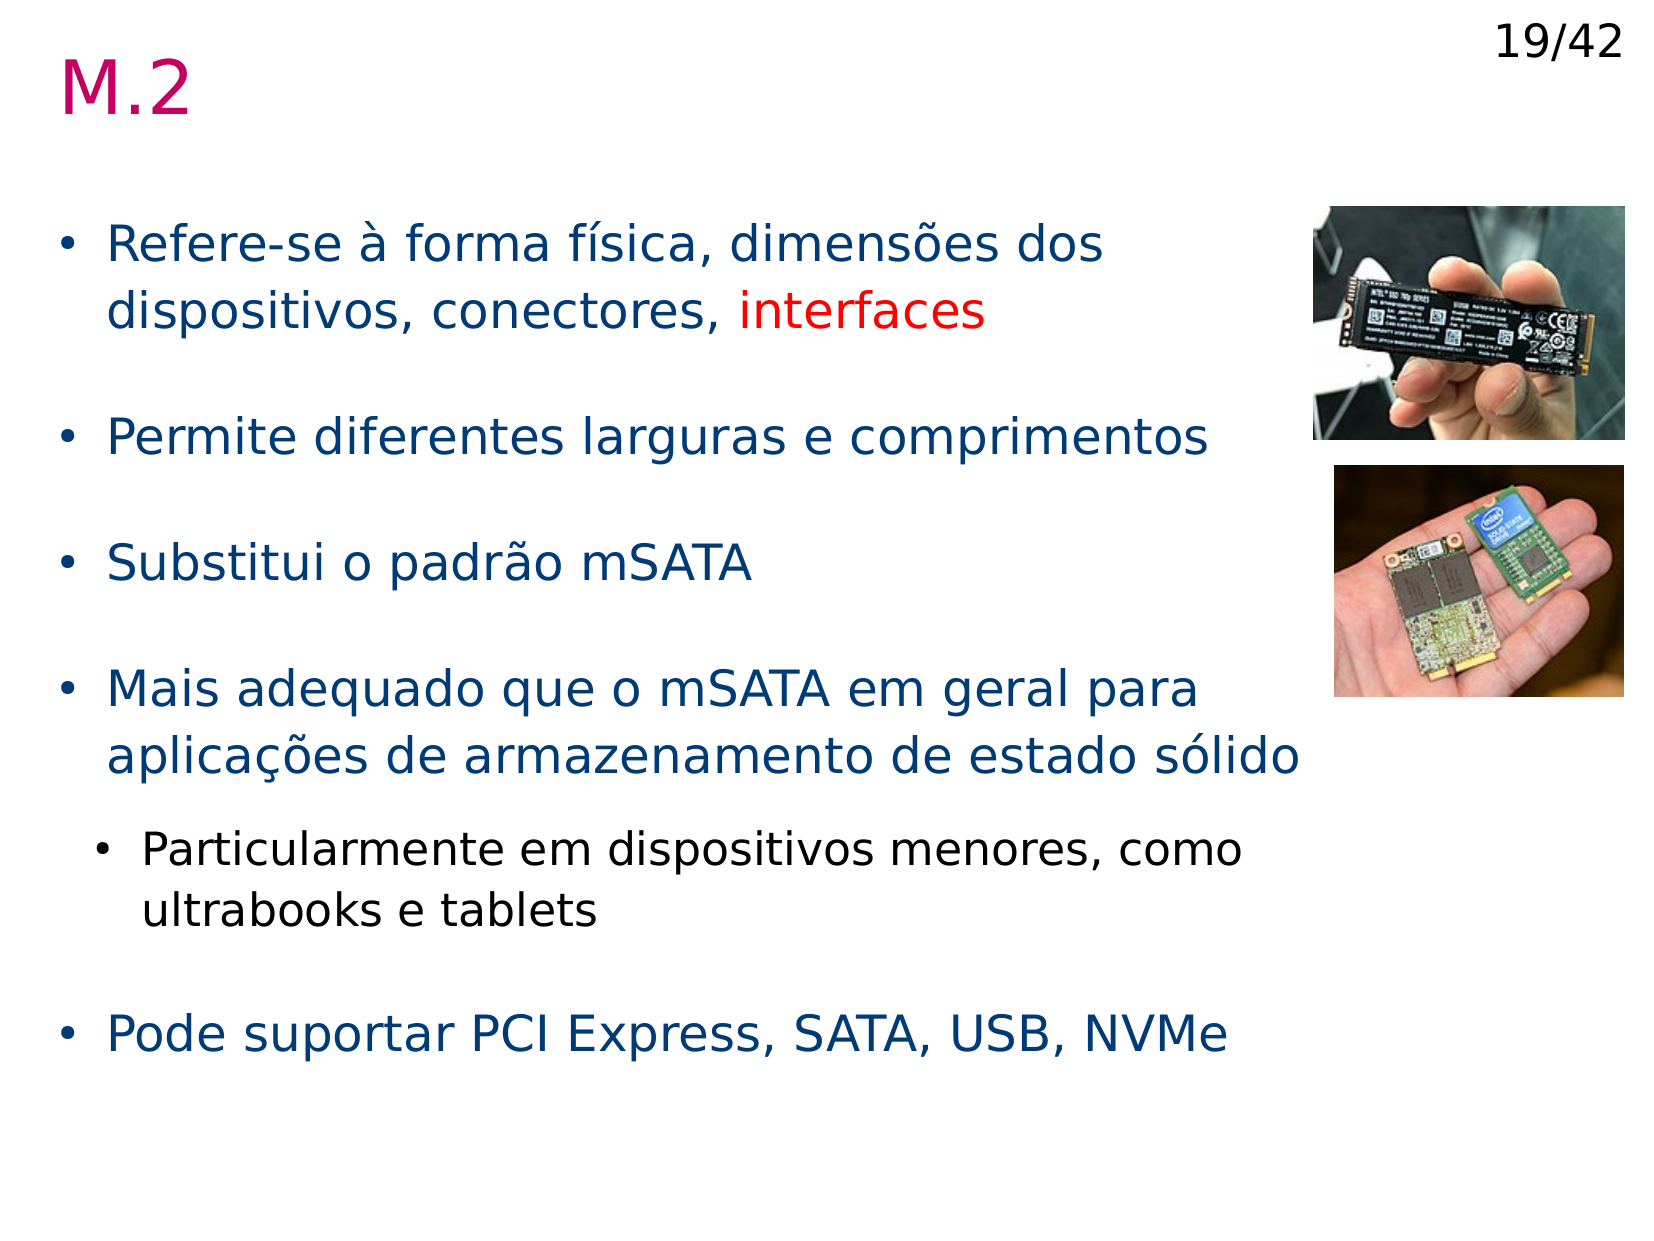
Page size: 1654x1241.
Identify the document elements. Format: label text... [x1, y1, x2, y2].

title M.2 [59, 29, 1625, 148]
list Refere-se à forma física, dimensões dos dispositivos, conectores, interfaces Permite diferentes larguras e comprimentos Substitui o padrão mSATA Mais adequado que o mSATA em geral para aplicações de armazenamento de estado sólido Particularmente em dispositivos menores, como ultrabooks e tablets Pode suportar PCI Express, SATA, USB, NVMe [59, 206, 1312, 1211]
picture [1313, 206, 1625, 440]
picture [1334, 465, 1624, 697]
